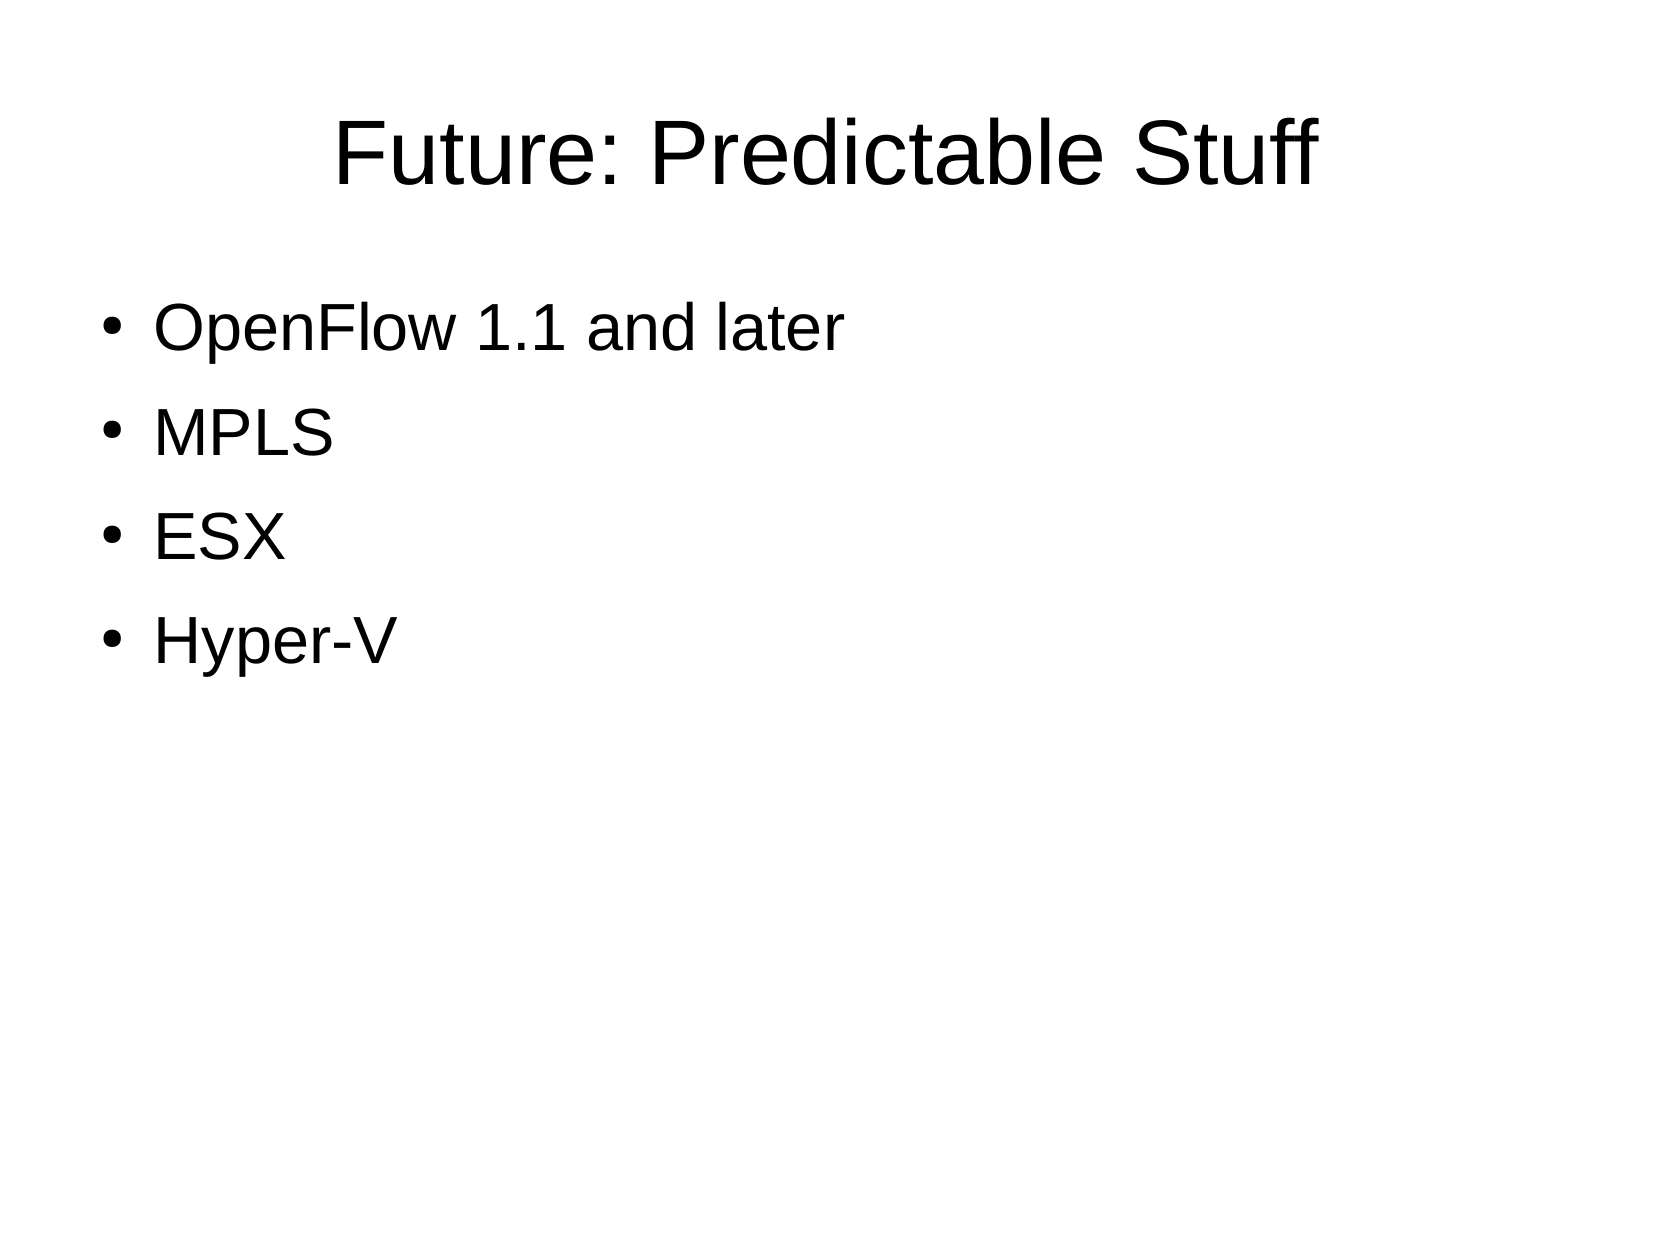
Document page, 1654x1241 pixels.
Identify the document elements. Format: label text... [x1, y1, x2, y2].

list OpenFlow 1.1 and later MPLS ESX Hyper-V [82, 290, 1538, 1010]
title Future: Predictable Stuff [82, 49, 1571, 257]
